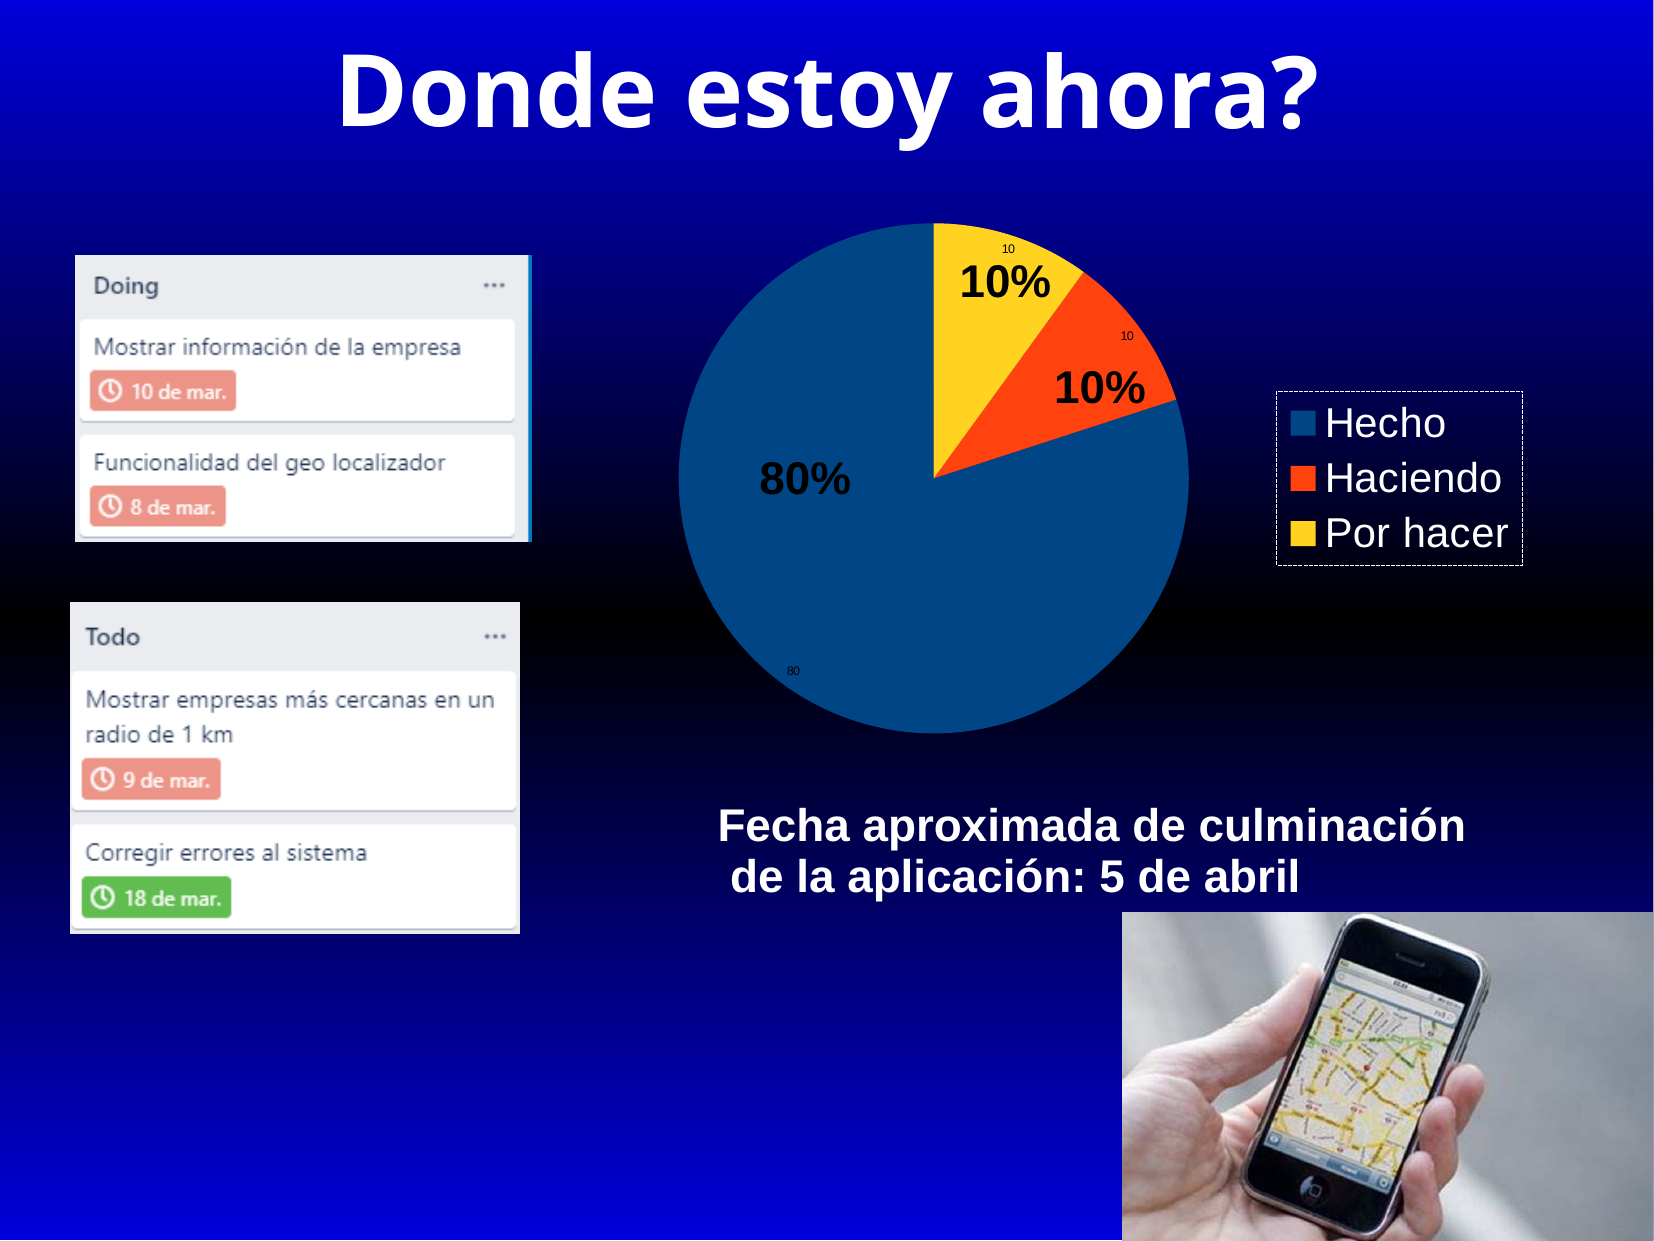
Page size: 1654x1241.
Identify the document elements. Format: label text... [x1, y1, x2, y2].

text_box Donde estoy ahora? [0, 11, 1654, 273]
picture [1122, 912, 1654, 1241]
text_box Fecha aproximada de culminación de la aplicación: 5 de abril [702, 792, 1482, 910]
text_box 10% [944, 248, 1089, 367]
text_box 10% [1039, 354, 1161, 421]
list [56, 269, 1546, 1193]
chart [590, 212, 1536, 745]
picture [70, 602, 520, 934]
picture [75, 255, 532, 542]
